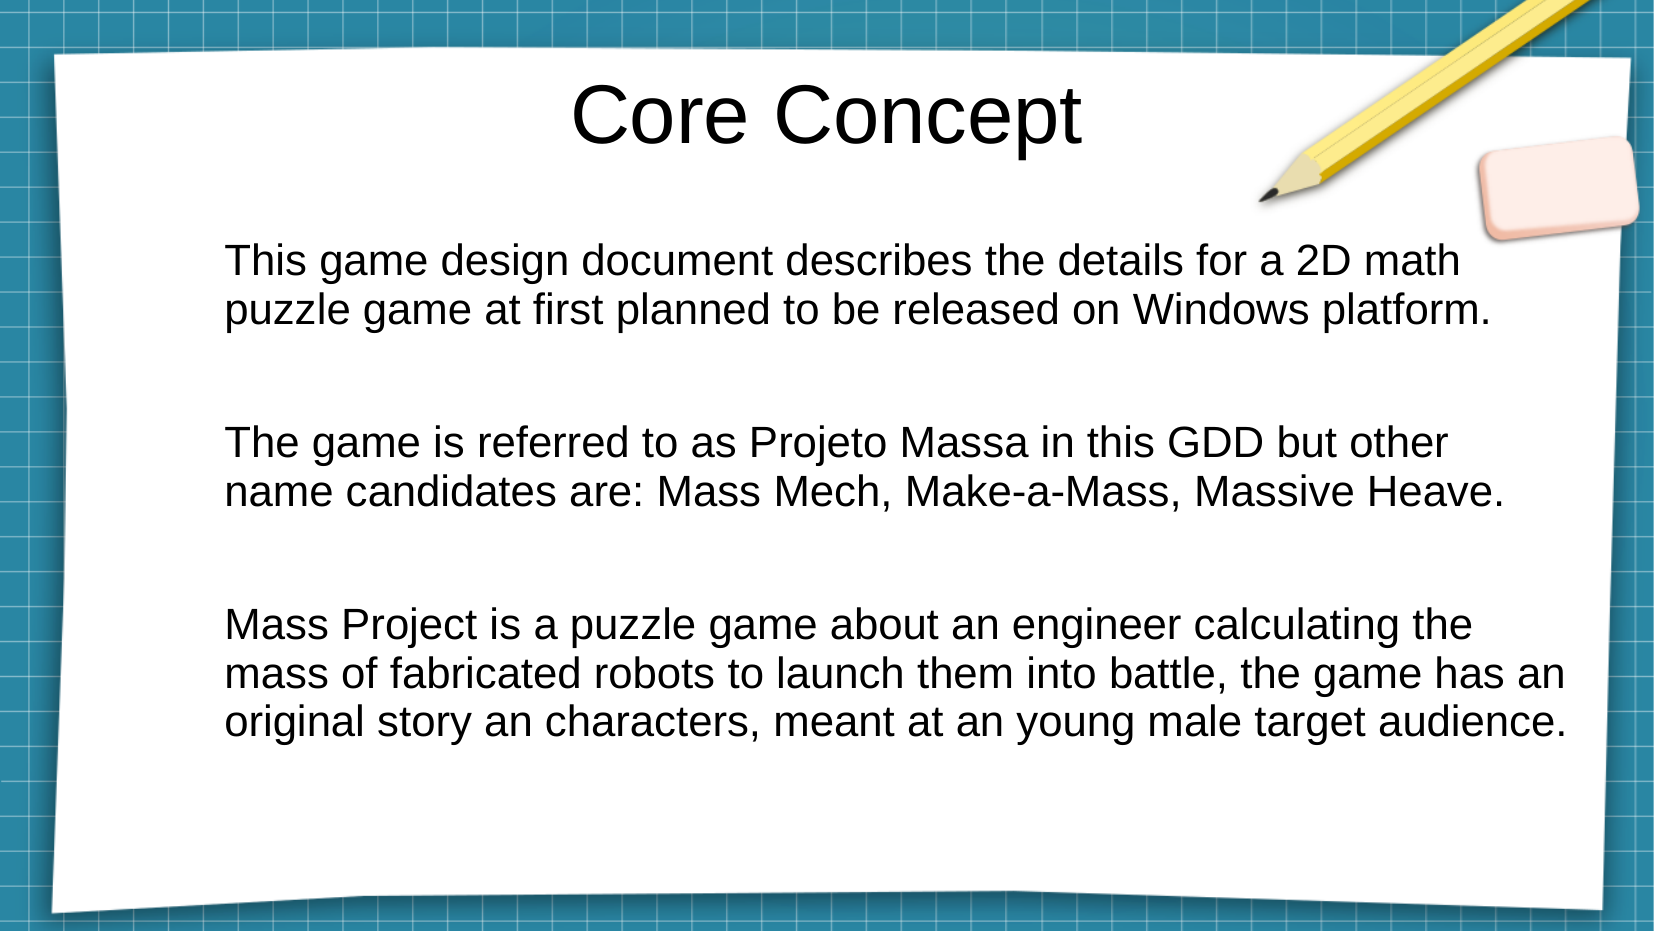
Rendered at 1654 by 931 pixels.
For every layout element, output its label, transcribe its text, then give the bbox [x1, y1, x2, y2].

picture [0, 0, 1654, 931]
list This game design document describes the details for a 2D math puzzle game at first planned to be released on Windows platform. The game is referred to as Projeto Massa in this GDD but other name candidates are: Mass Mech, Make-a-Mass, Massive Heave. Mass Project is a puzzle game about an engineer calculating the mass of fabricated robots to launch them into battle, the game has an original story an characters, meant at an young male target audience. [82, 236, 1571, 776]
title Core Concept [82, 37, 1571, 193]
